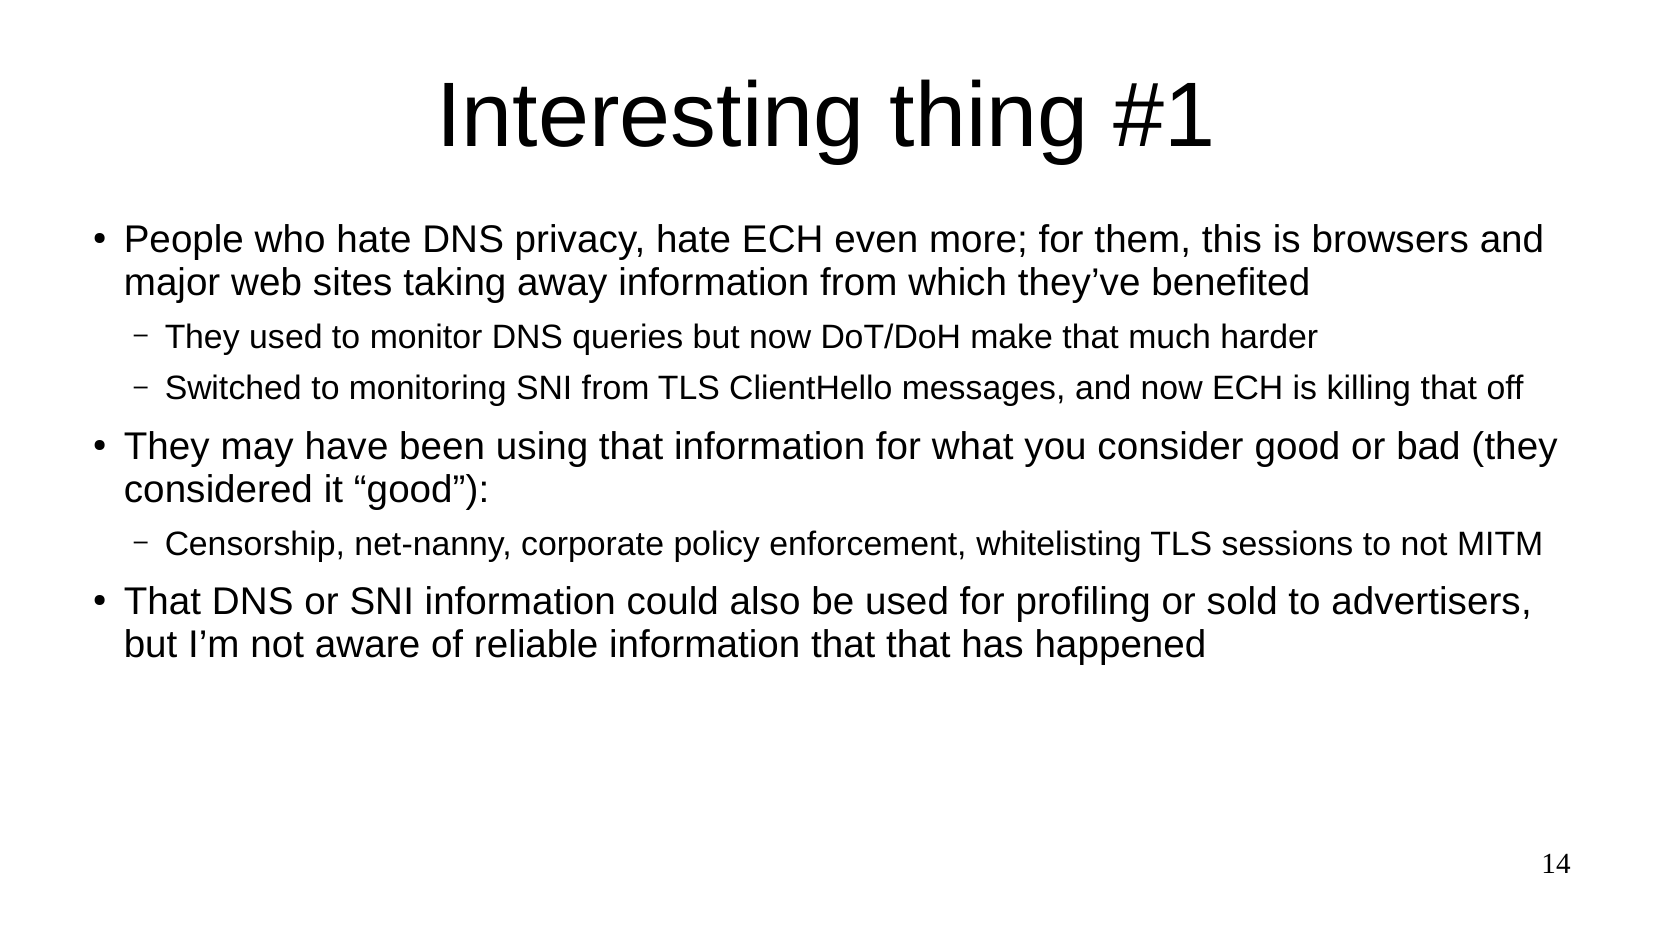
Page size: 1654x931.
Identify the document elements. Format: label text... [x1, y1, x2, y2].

list People who hate DNS privacy, hate ECH even more; for them, this is browsers and major web sites taking away information from which they’ve benefited They used to monitor DNS queries but now DoT/DoH make that much harder Switched to monitoring SNI from TLS ClientHello messages, and now ECH is killing that off They may have been using that information for what you consider good or bad (they considered it “good”): Censorship, net-nanny, corporate policy enforcement, whitelisting TLS sessions to not MITM That DNS or SNI information could also be used for profiling or sold to advertisers, but I’m not aware of reliable information that that has happened [82, 217, 1571, 758]
title Interesting thing #1 [82, 37, 1571, 193]
